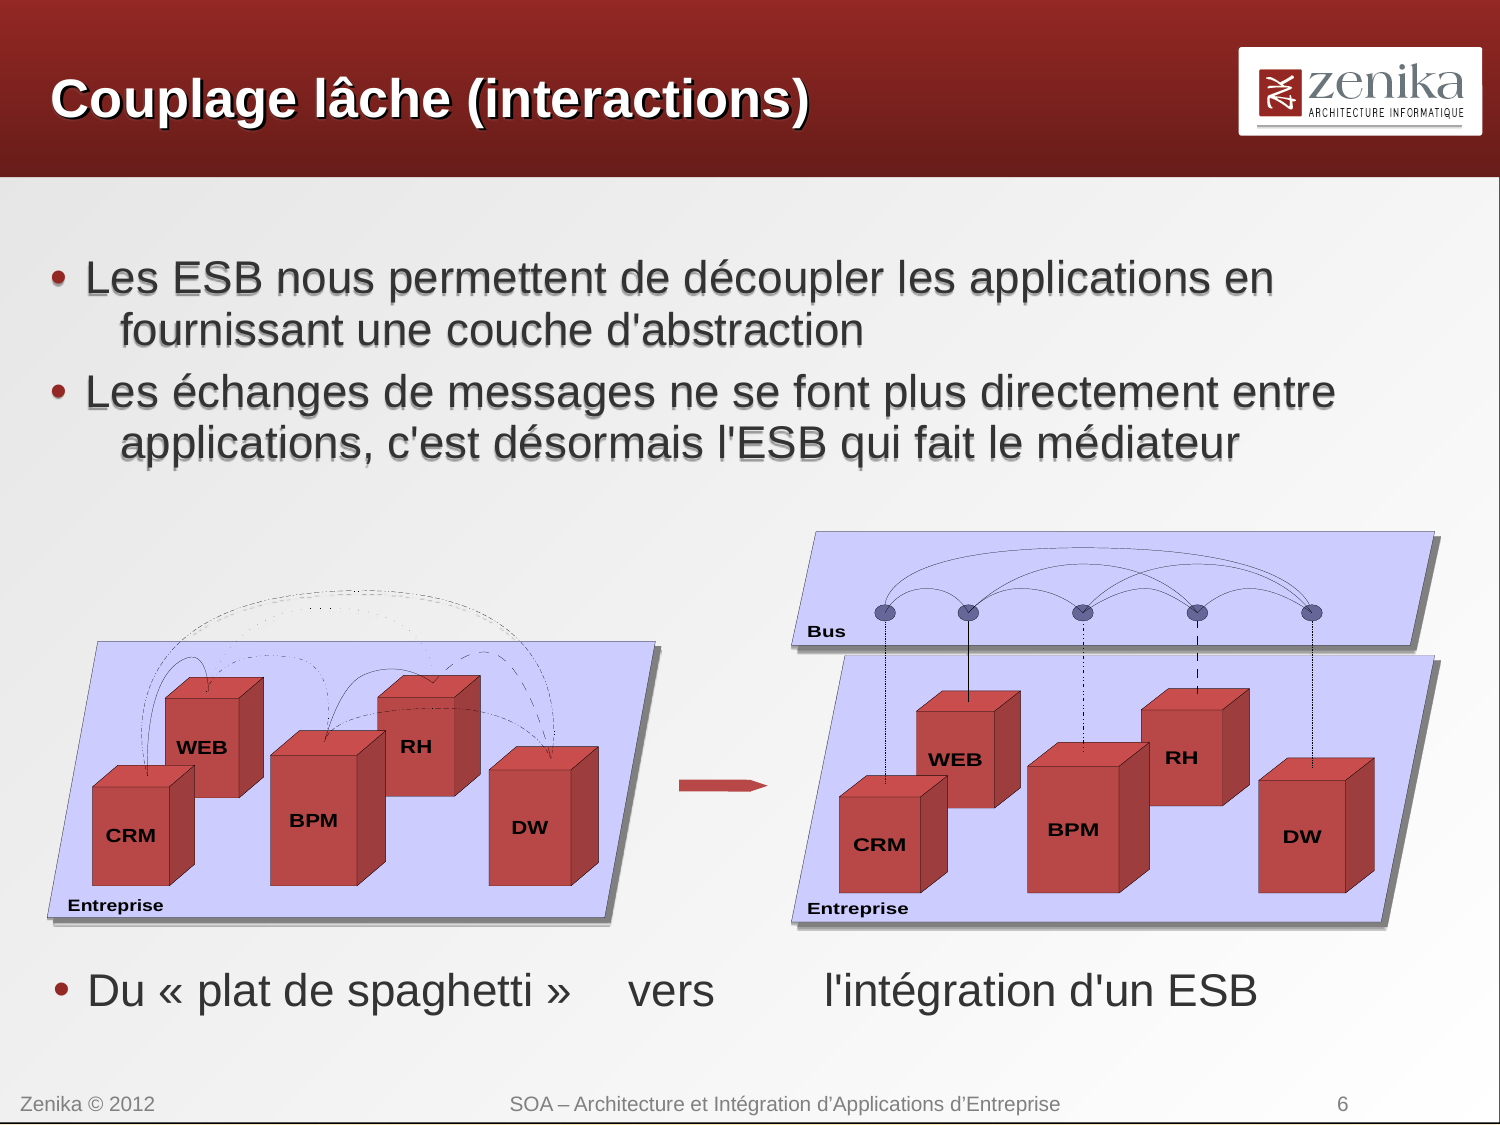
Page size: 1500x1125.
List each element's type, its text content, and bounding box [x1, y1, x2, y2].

picture [47, 590, 662, 924]
picture [791, 531, 1441, 928]
subtitle Les ESB nous permettent de découpler les applications en fournissant une couche d'abstraction Les échanges de messages ne se font plus directement entre applications, c'est désormais l'ESB qui fait le médiateur [50, 249, 1477, 1064]
text_box Du « plat de spaghetti » vers l'intégration d'un ESB [53, 962, 1479, 1079]
title Couplage lâche (interactions) [50, 22, 1206, 172]
